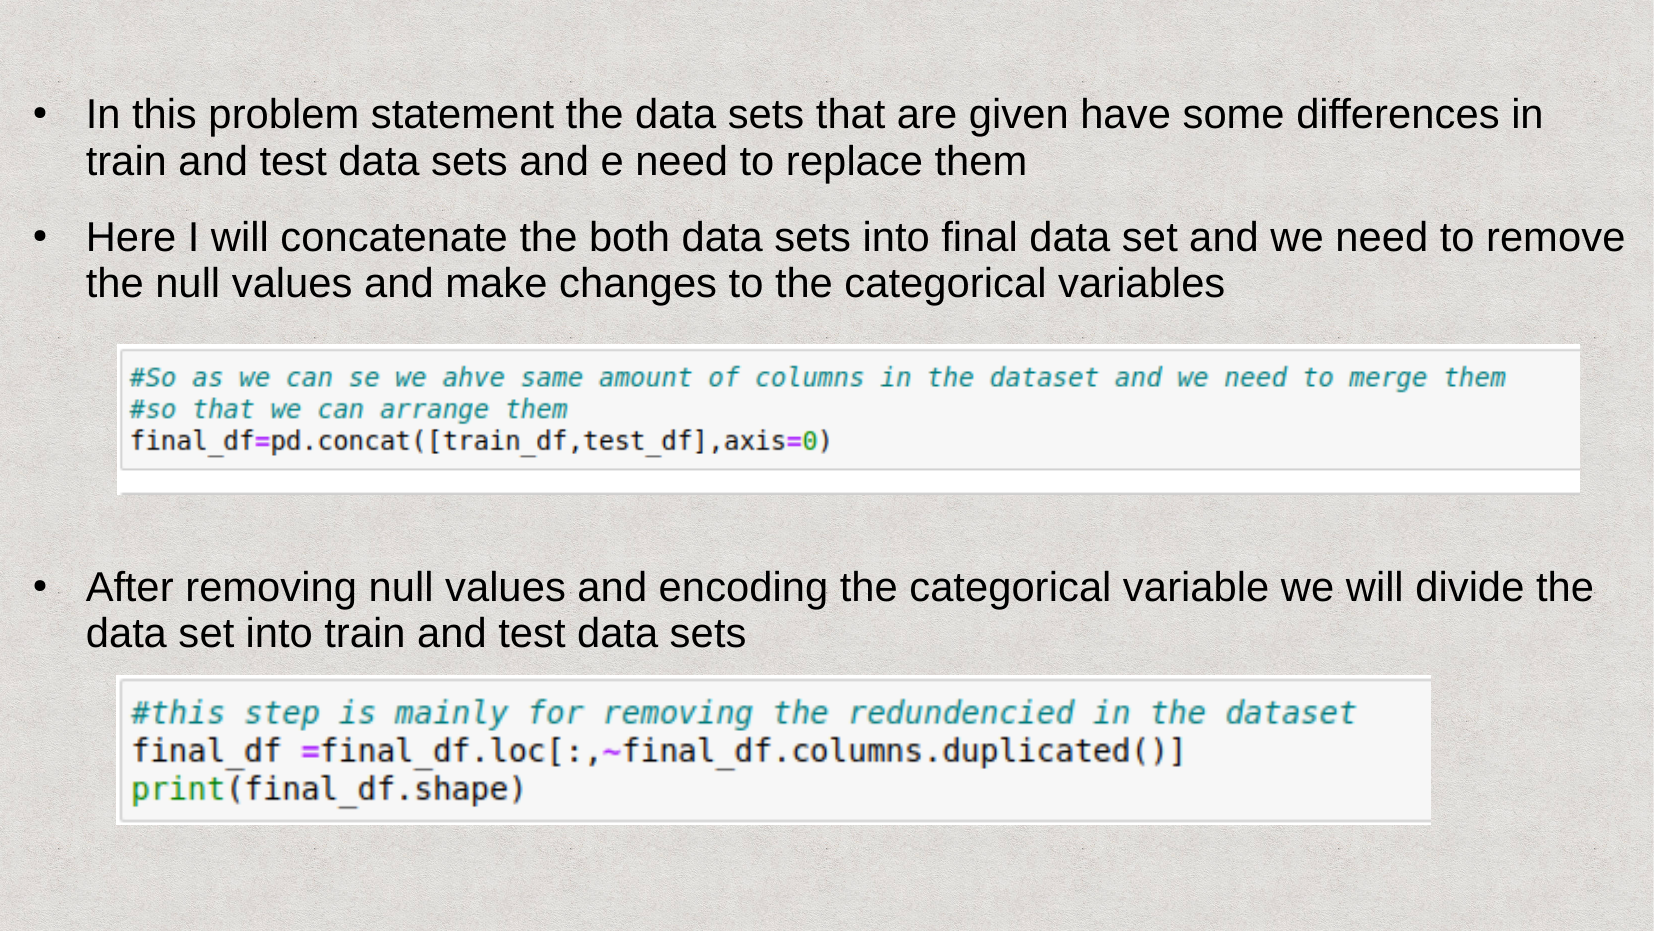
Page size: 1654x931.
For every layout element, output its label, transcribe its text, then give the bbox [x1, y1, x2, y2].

list In this problem statement the data sets that are given have some differences in train and test data sets and e need to replace them Here I will concatenate the both data sets into final data set and we need to remove the null values and make changes to the categorical variables After removing null values and encoding the categorical variable we will divide the data set into train and test data sets [15, 15, 1636, 931]
picture [117, 344, 1580, 496]
picture [0, 0, 1654, 931]
picture [116, 675, 1431, 826]
